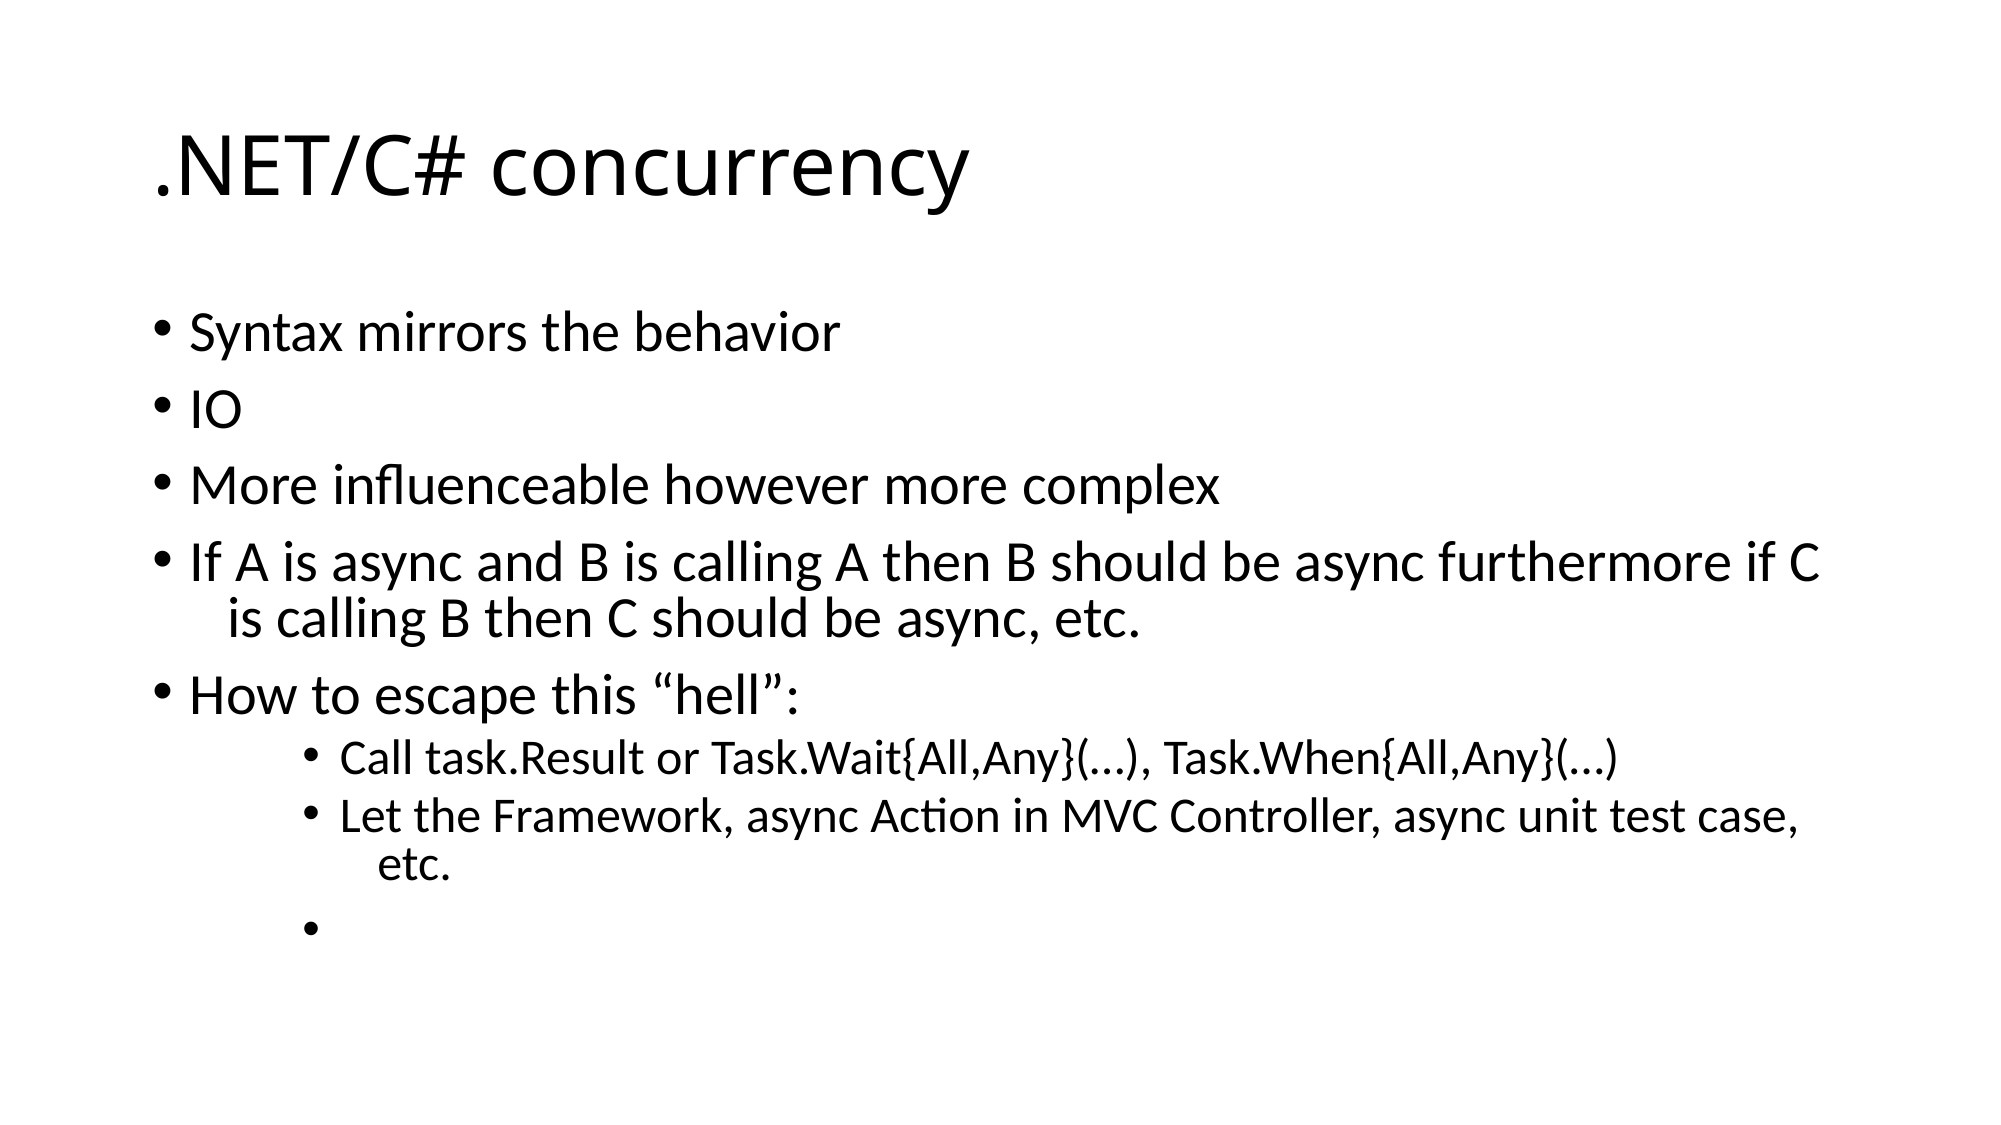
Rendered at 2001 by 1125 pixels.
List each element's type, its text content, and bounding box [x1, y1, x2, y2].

title .NET/C# concurrency [137, 59, 1863, 278]
list Syntax mirrors the behavior IO More influenceable however more complex If A is async and B is calling A then B should be async furthermore if C is calling B then C should be async, etc. How to escape this “hell”: Call task.Result or Task.Wait{All,Any}(…), Task.When{All,Any}(…) Let the Framework, async Action in MVC Controller, async unit test case, etc. [137, 299, 1863, 1014]
